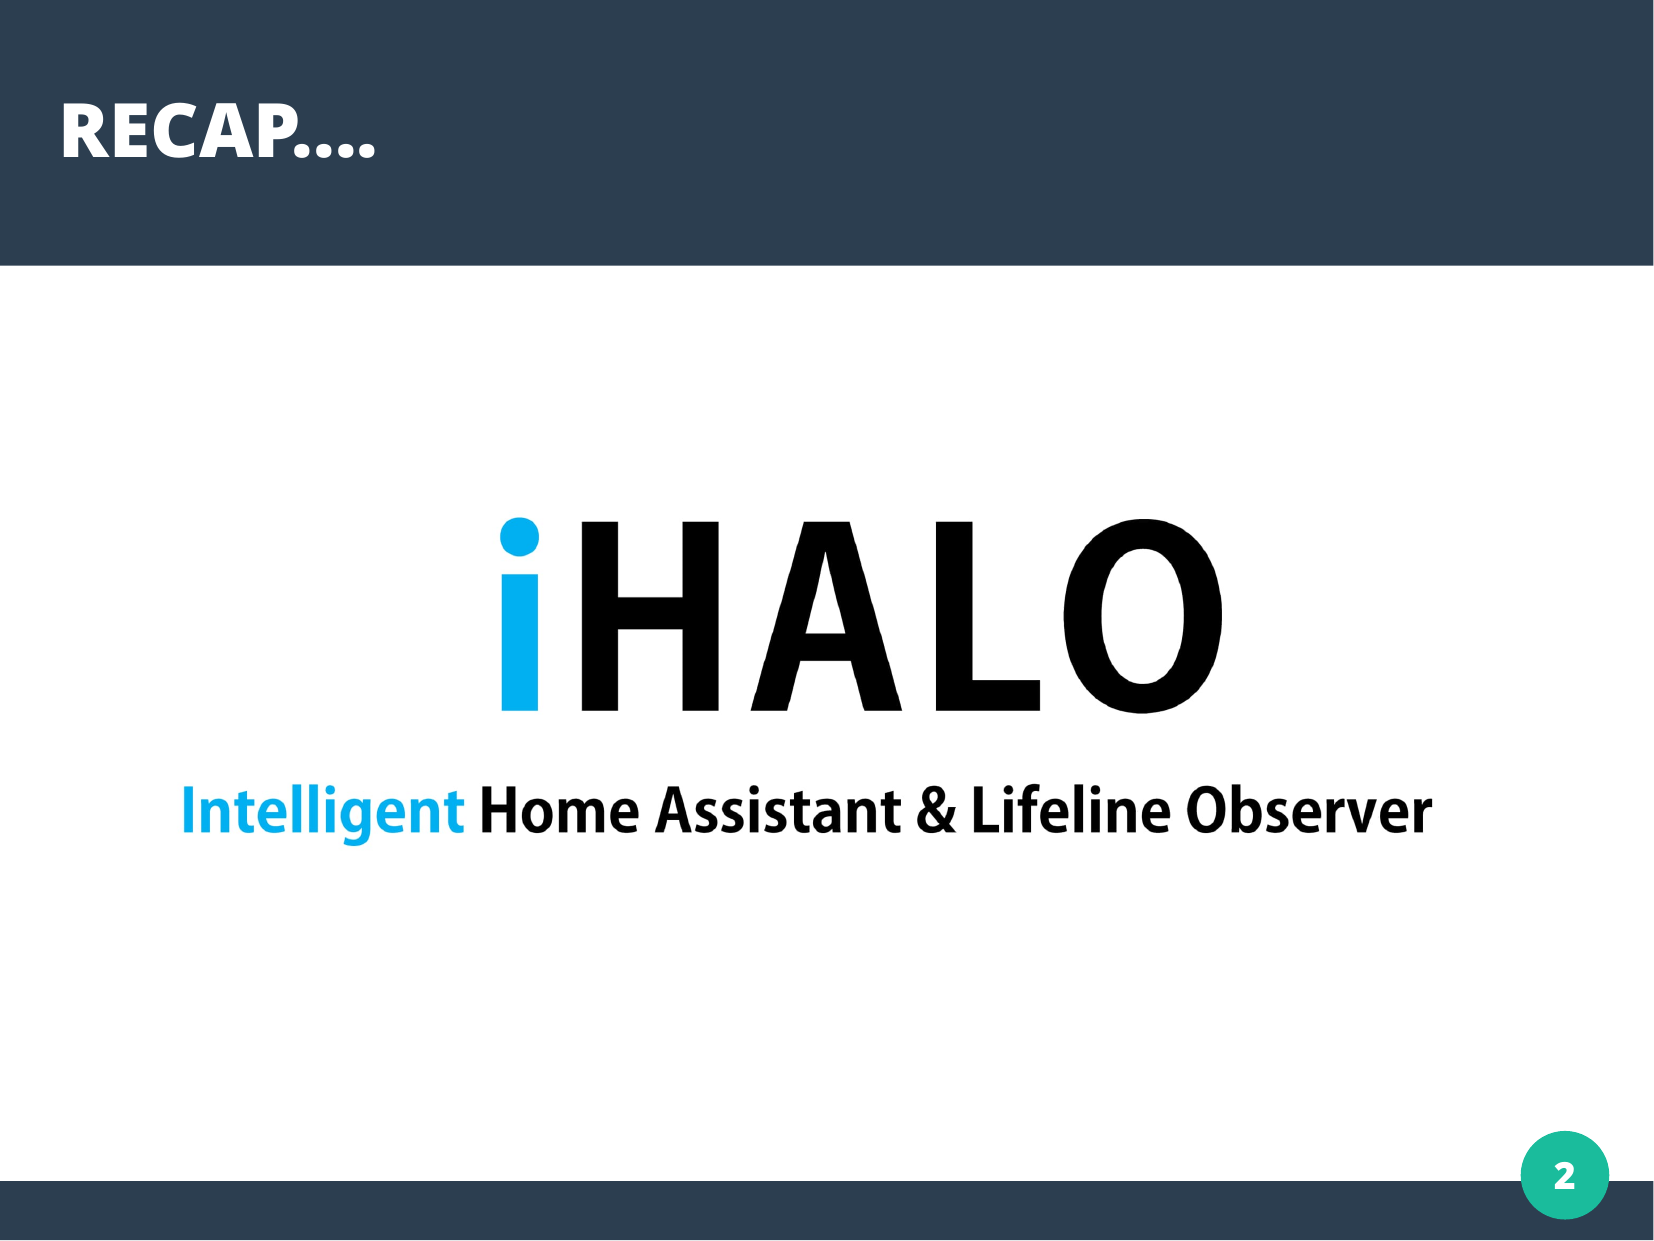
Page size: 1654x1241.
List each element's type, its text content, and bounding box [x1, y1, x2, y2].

title RECAP.... [59, 49, 1595, 207]
picture [117, 348, 1536, 1063]
